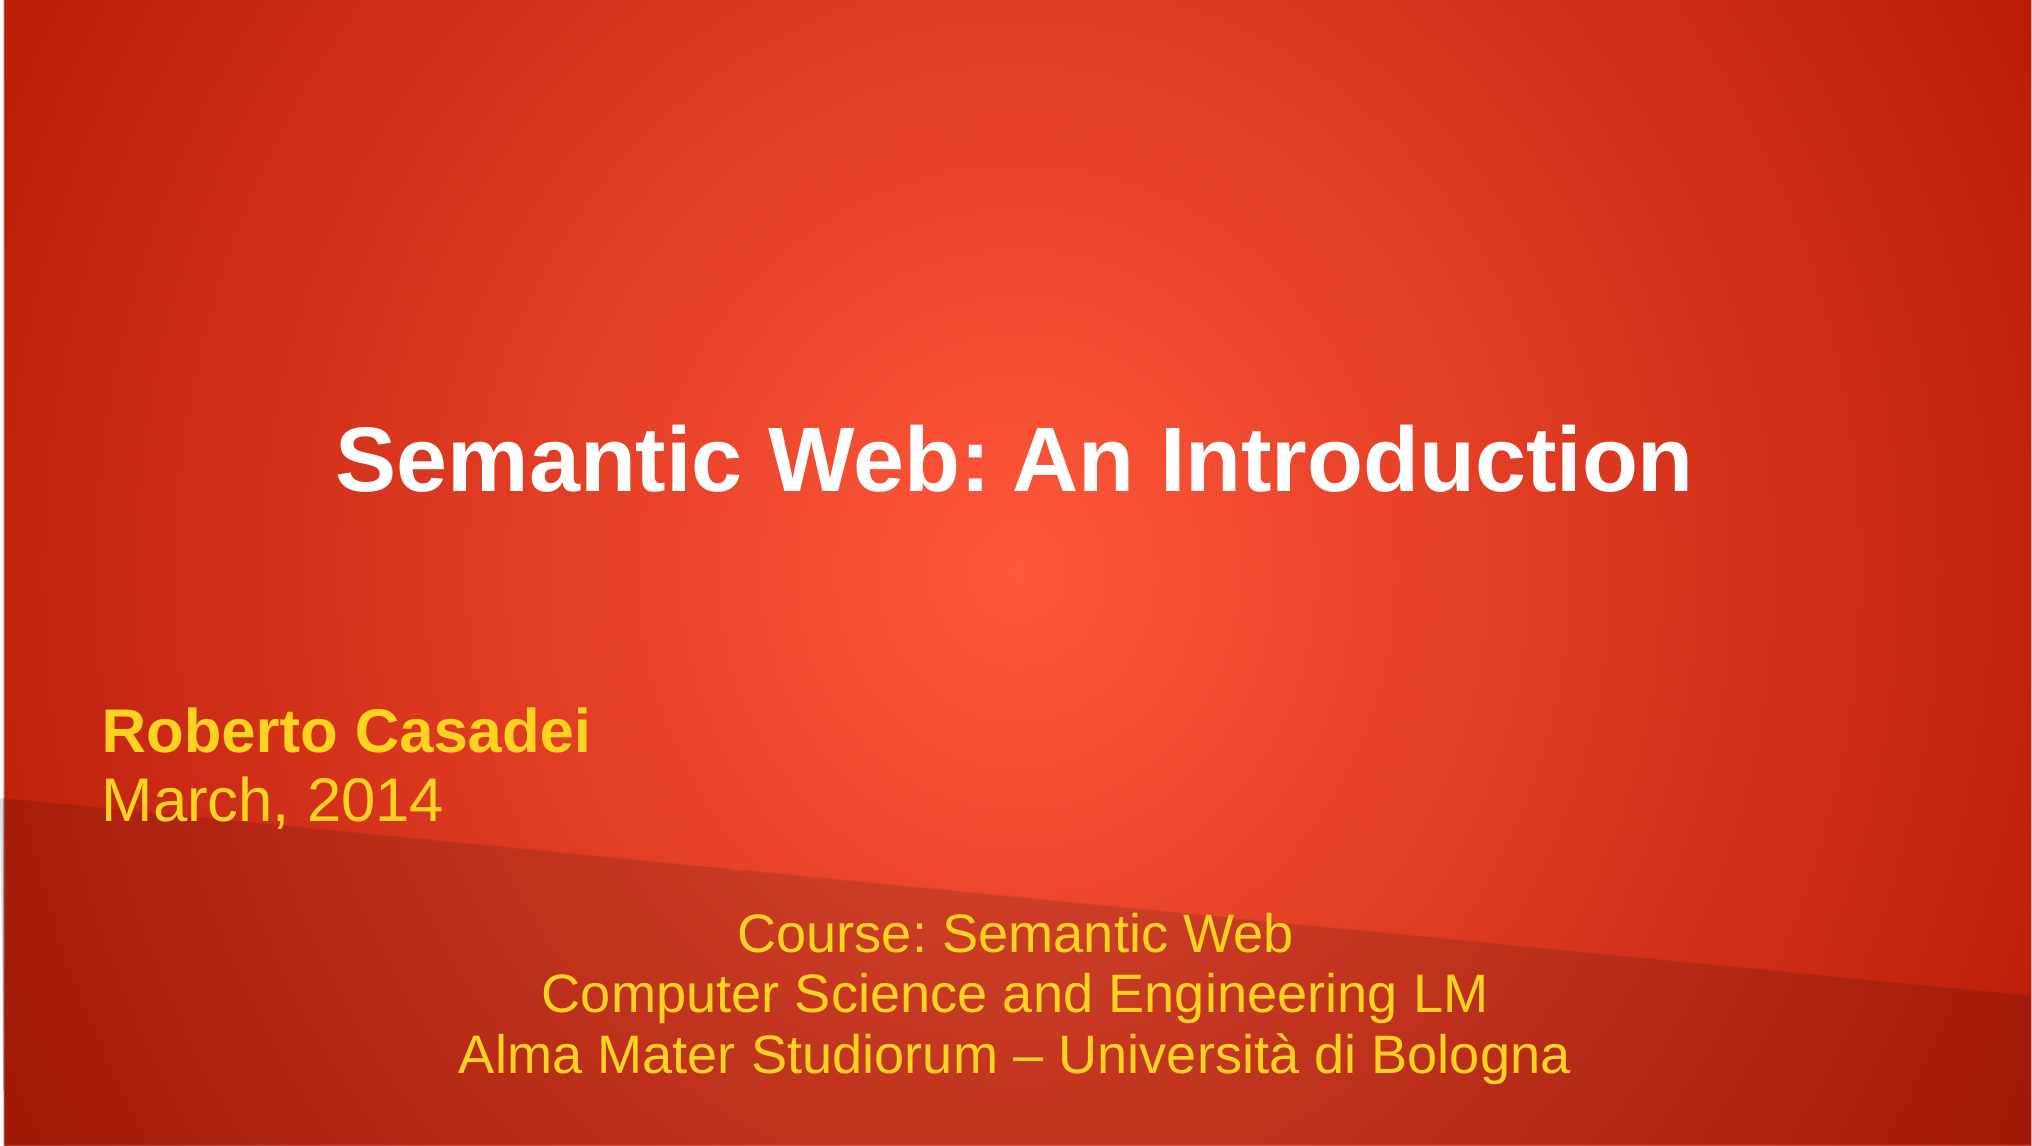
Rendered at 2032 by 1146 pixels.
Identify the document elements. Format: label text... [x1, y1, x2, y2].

title Semantic Web: An Introduction [101, 45, 1930, 696]
picture [0, 0, 2032, 1146]
subtitle Roberto Casadei March, 2014 Course: Semantic Web Computer Science and Engineering LM Alma Mater Studiorum – Università di Bologna [101, 696, 1930, 1085]
